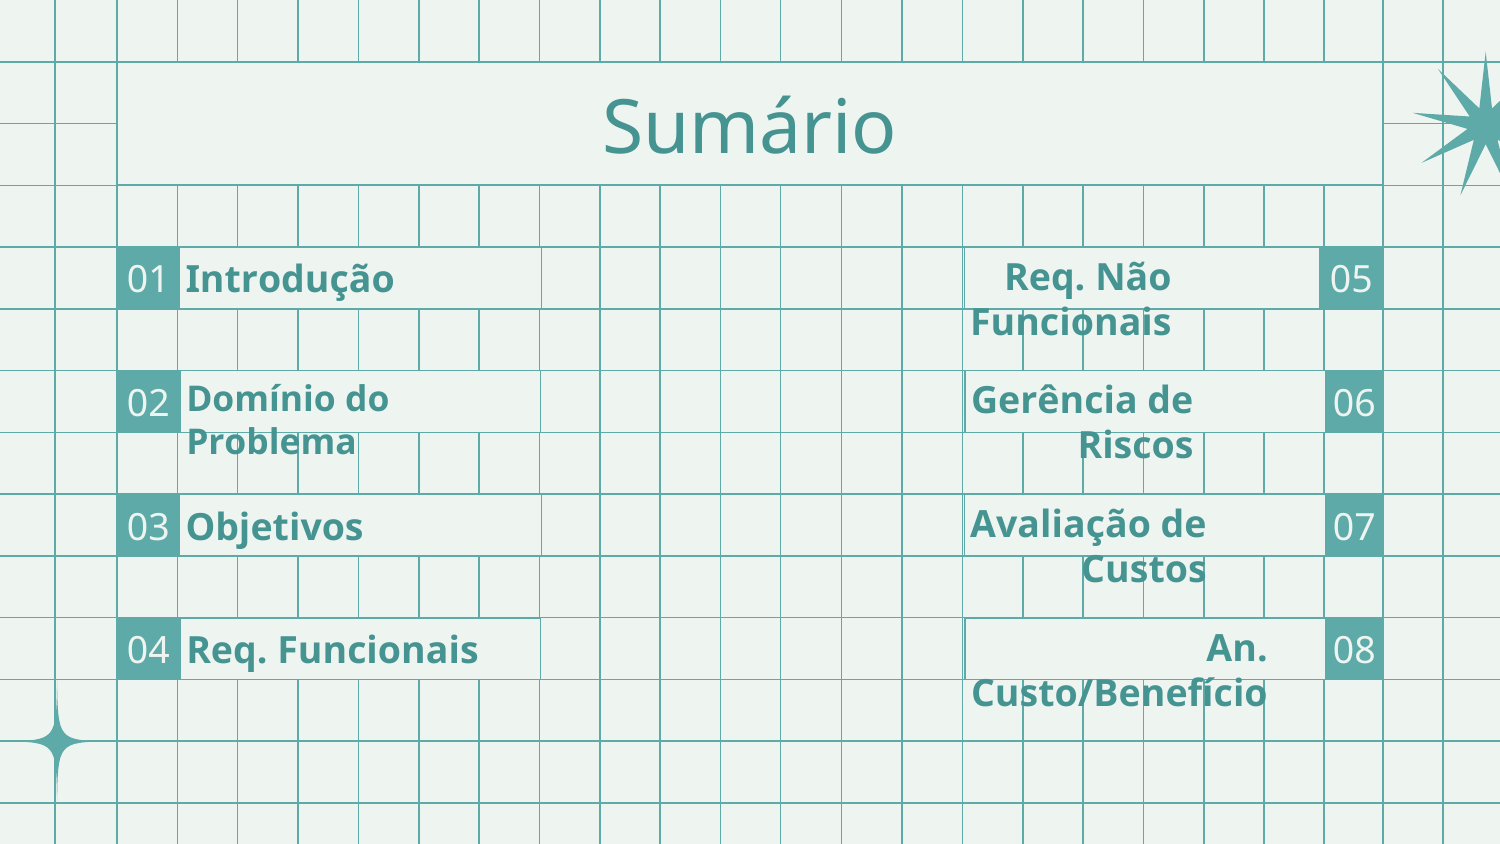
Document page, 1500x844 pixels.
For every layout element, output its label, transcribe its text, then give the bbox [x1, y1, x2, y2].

subtitle Objetivos [180, 494, 542, 557]
title 03 [117, 494, 180, 557]
title 01 [117, 247, 180, 309]
title 06 [1326, 370, 1383, 433]
subtitle Req. Não Funcionais [964, 247, 1320, 309]
subtitle An. Custo/Benefício [965, 617, 1325, 680]
title 05 [1320, 247, 1383, 309]
title 04 [117, 617, 180, 680]
subtitle Gerência de Riscos [965, 370, 1325, 433]
subtitle Avaliação de Custos [964, 494, 1325, 557]
title 02 [117, 370, 180, 433]
subtitle Introdução [180, 247, 542, 309]
title 07 [1326, 494, 1383, 557]
text_box [6, 679, 109, 804]
subtitle Req. Funcionais [180, 617, 541, 680]
title Sumário [117, 61, 1383, 186]
title 08 [1326, 617, 1383, 680]
subtitle Domínio do Problema [180, 370, 541, 433]
